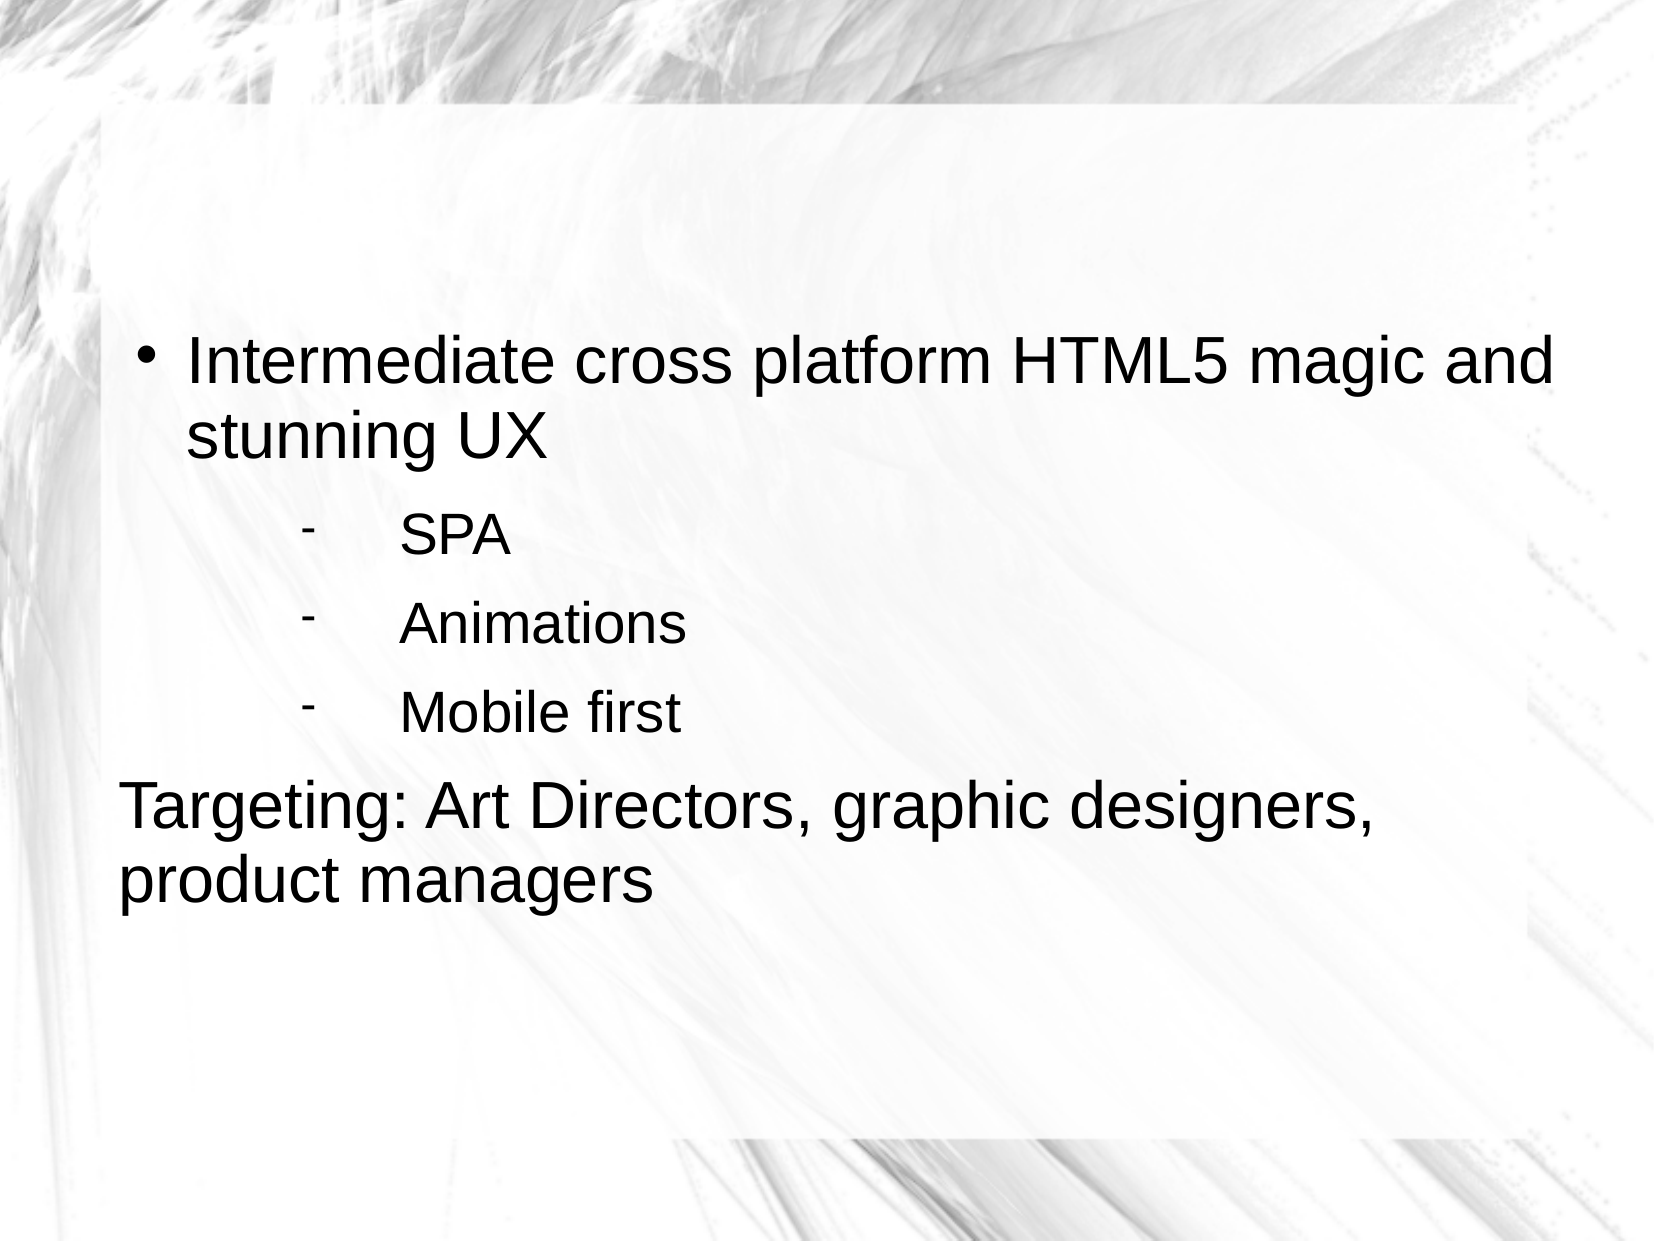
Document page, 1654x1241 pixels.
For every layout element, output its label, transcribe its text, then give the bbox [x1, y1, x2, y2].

picture [0, 0, 1654, 1241]
list Intermediate cross platform HTML5 magic and stunning UX SPA Animations Mobile first Targeting: Art Directors, graphic designers, product managers [118, 319, 1571, 946]
